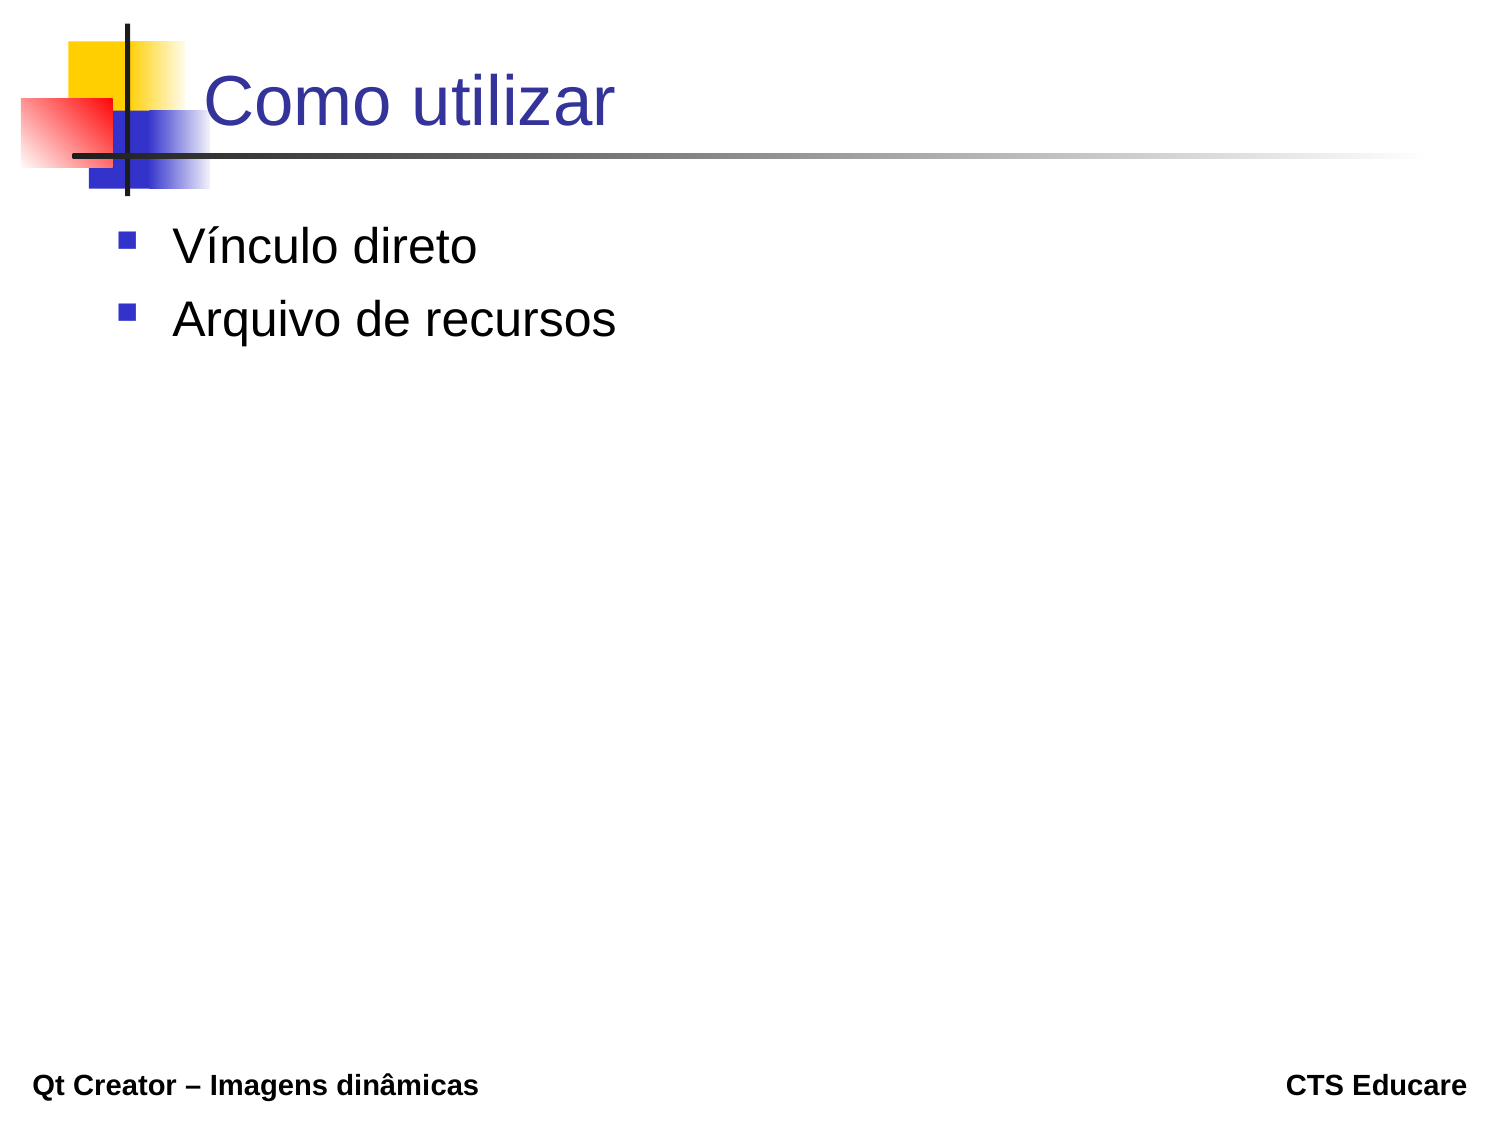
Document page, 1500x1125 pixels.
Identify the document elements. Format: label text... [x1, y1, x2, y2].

list Vínculo direto Arquivo de recursos [100, 206, 1447, 1024]
title Como utilizar [188, 46, 1468, 149]
